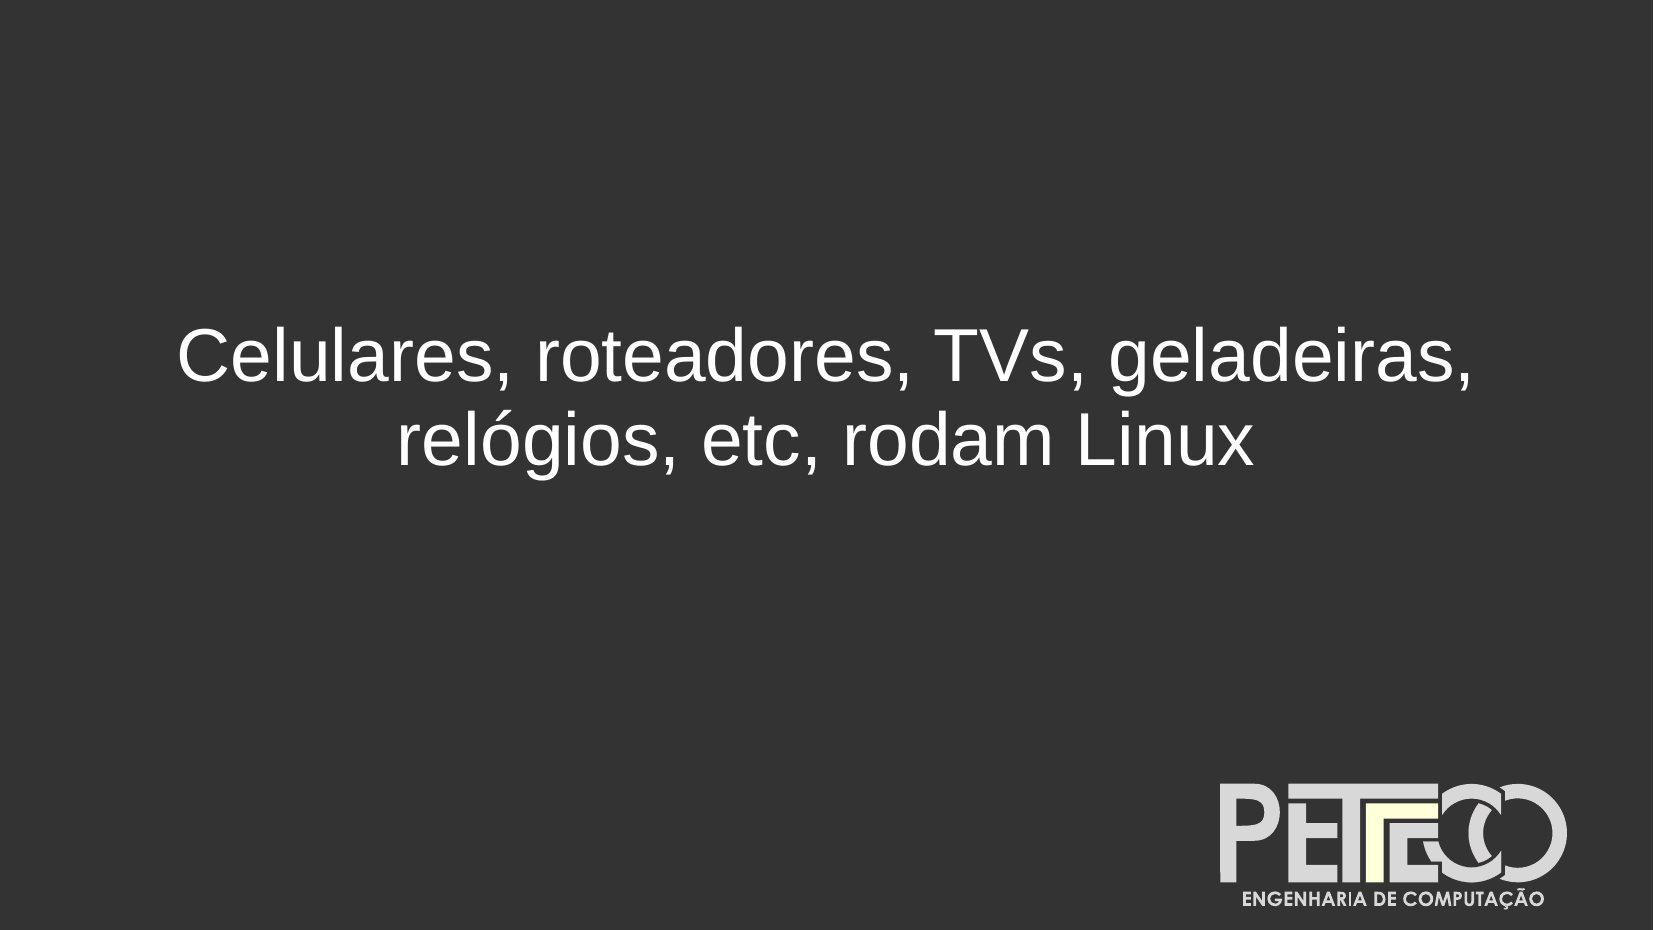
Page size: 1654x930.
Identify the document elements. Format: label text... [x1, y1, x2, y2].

subtitle Celulares, roteadores, TVs, geladeiras, relógios, etc, rodam Linux [82, 37, 1571, 757]
